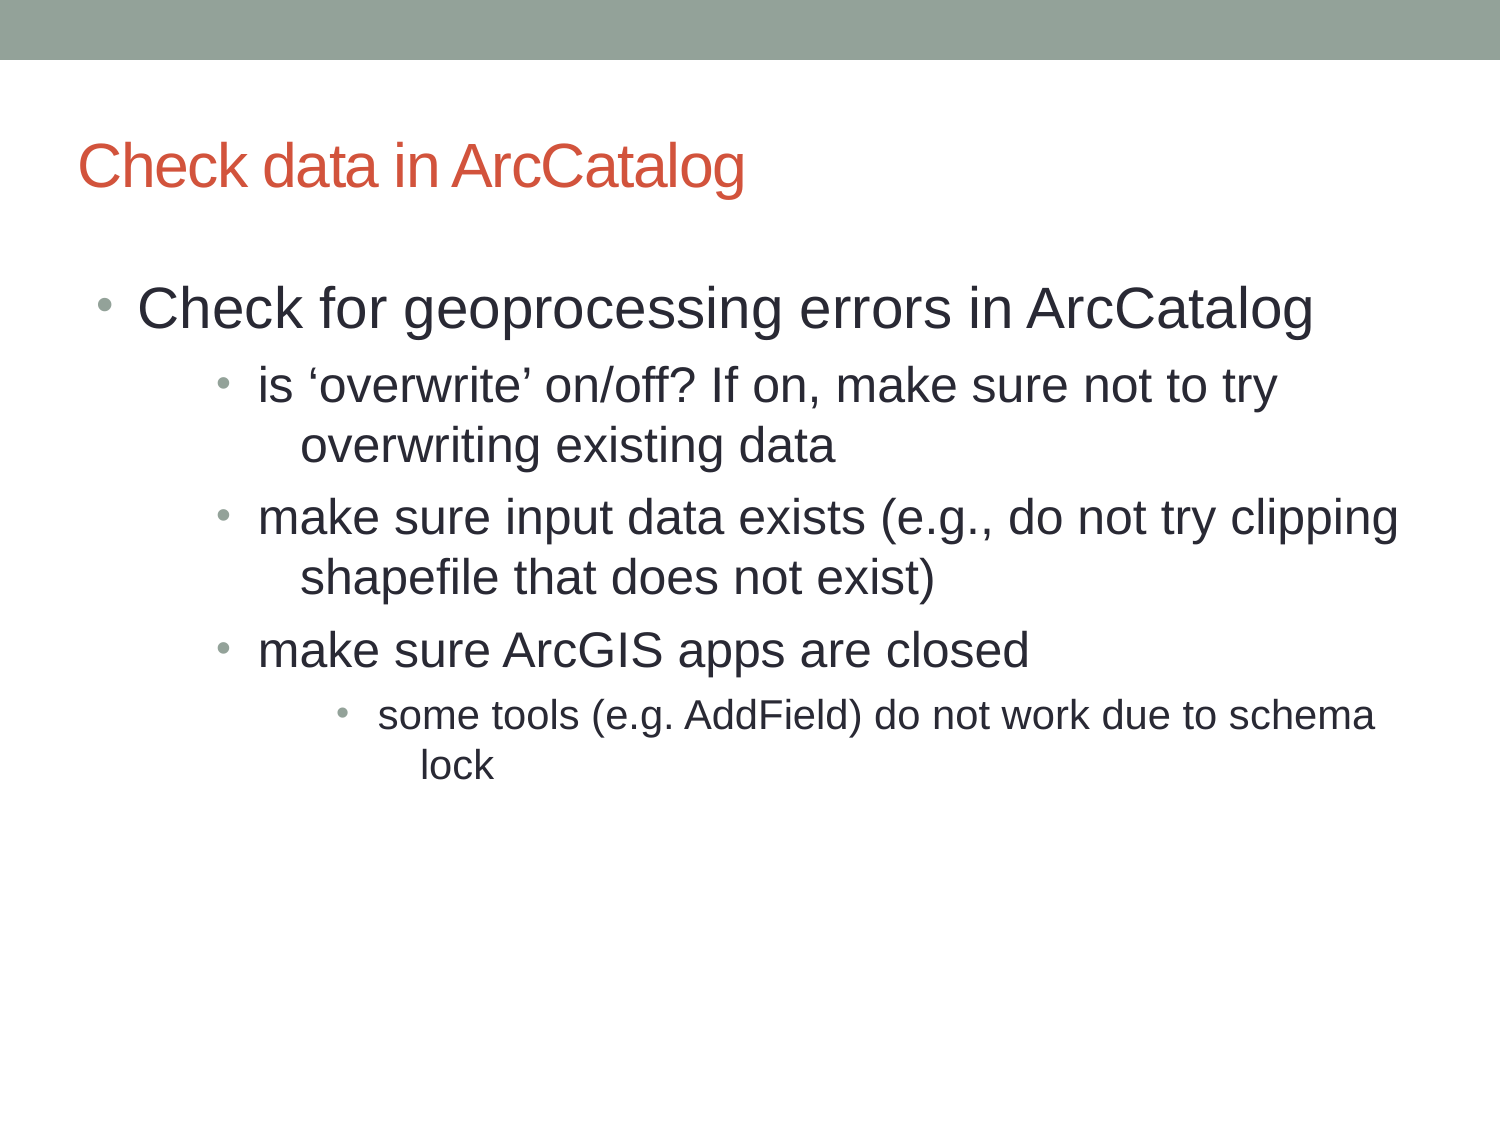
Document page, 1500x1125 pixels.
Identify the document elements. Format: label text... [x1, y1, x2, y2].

list Check for geoprocessing errors in ArcCatalog is ‘overwrite’ on/off? If on, make sure not to try overwriting existing data make sure input data exists (e.g., do not try clipping shapefile that does not exist) make sure ArcGIS apps are closed some tools (e.g. AddField) do not work due to schema lock [75, 262, 1426, 1063]
title Check data in ArcCatalog [62, 87, 1423, 238]
